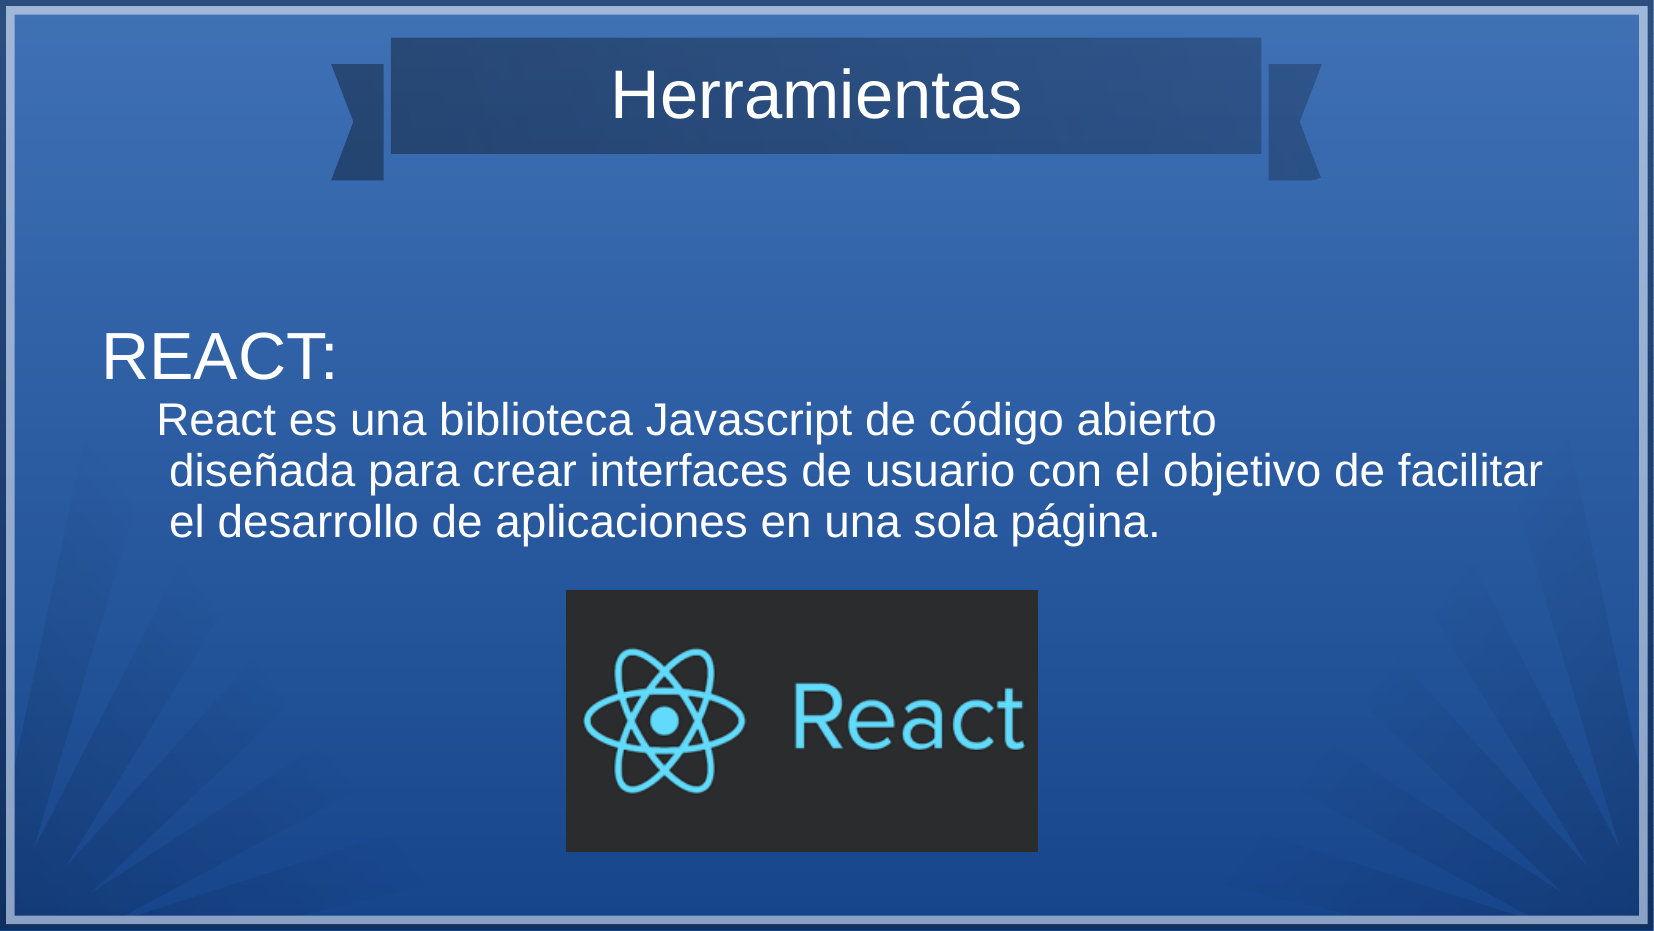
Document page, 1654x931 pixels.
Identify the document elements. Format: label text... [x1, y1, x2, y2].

picture [566, 590, 1038, 852]
title Herramientas [389, 35, 1264, 154]
subtitle REACT: React es una biblioteca Javascript de código abierto diseñada para crear interfaces de usuario con el objetivo de facilitar el desarrollo de aplicaciones en una sola página. [82, 204, 1571, 662]
